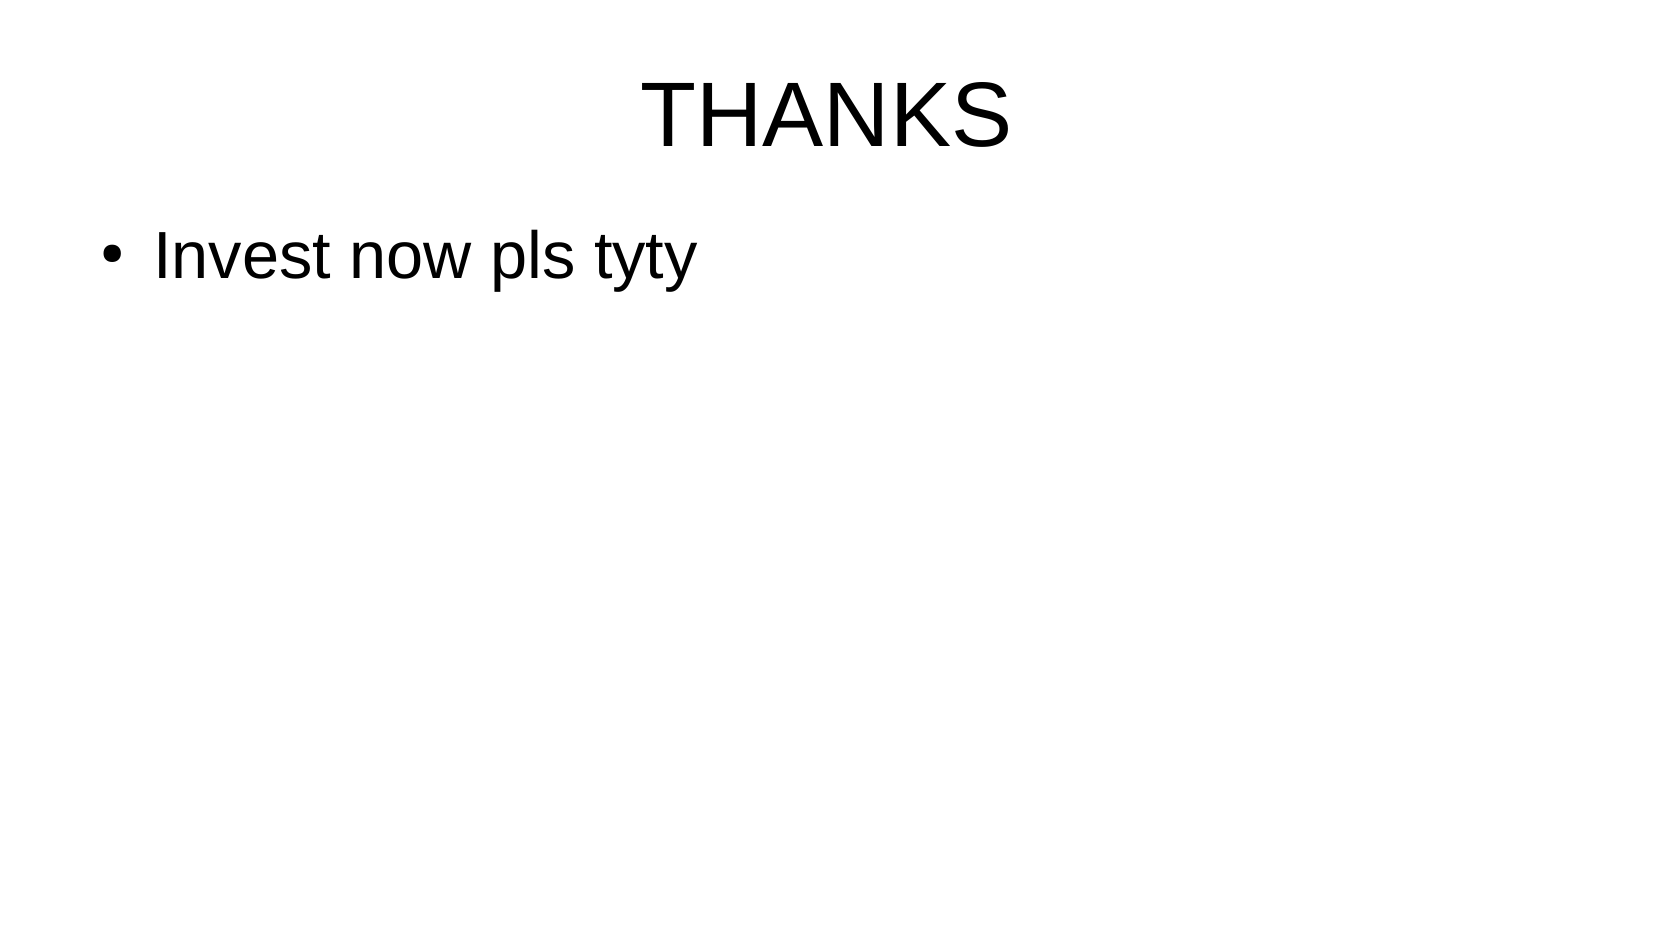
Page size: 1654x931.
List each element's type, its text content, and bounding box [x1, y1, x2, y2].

list Invest now pls tyty [82, 217, 1571, 758]
title THANKS [82, 37, 1571, 193]
